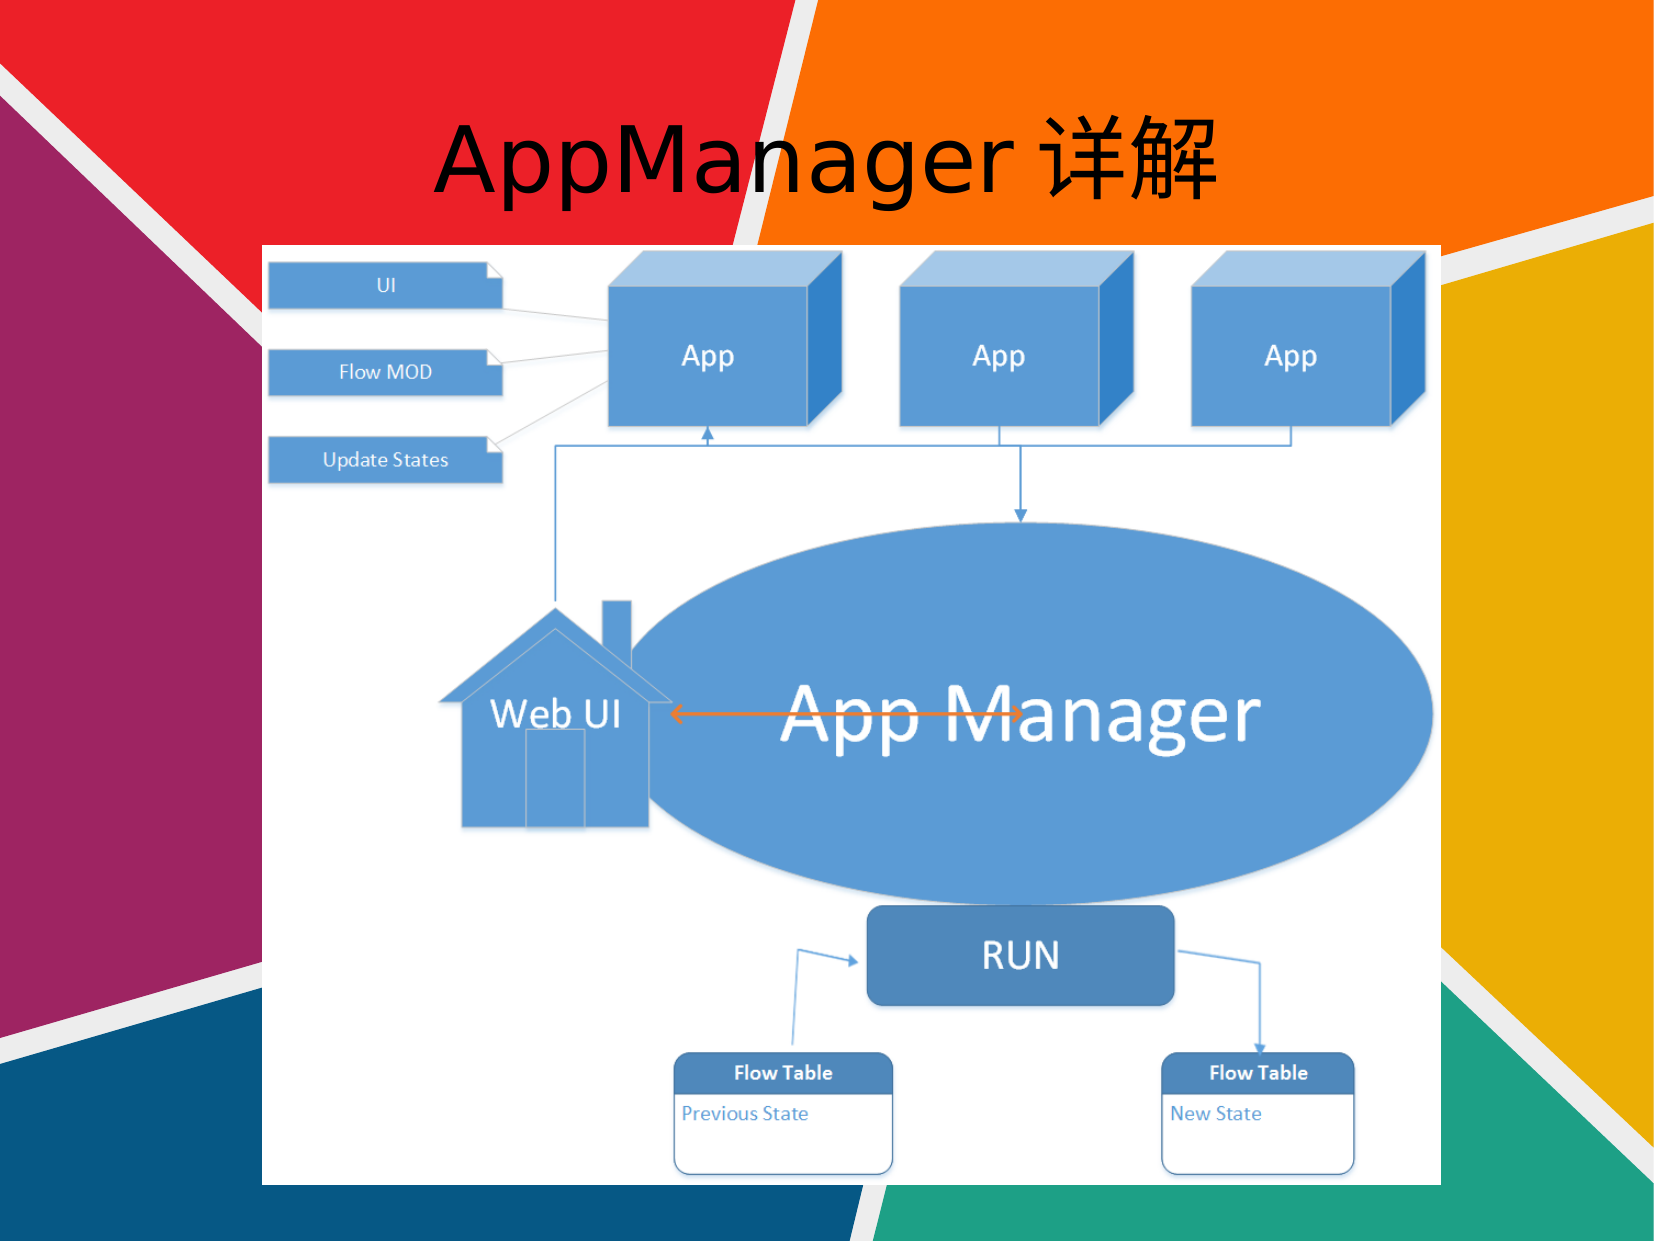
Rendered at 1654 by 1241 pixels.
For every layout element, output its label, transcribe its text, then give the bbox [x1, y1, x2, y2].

title AppManager详解 [82, 49, 1571, 257]
picture [262, 245, 1441, 1186]
